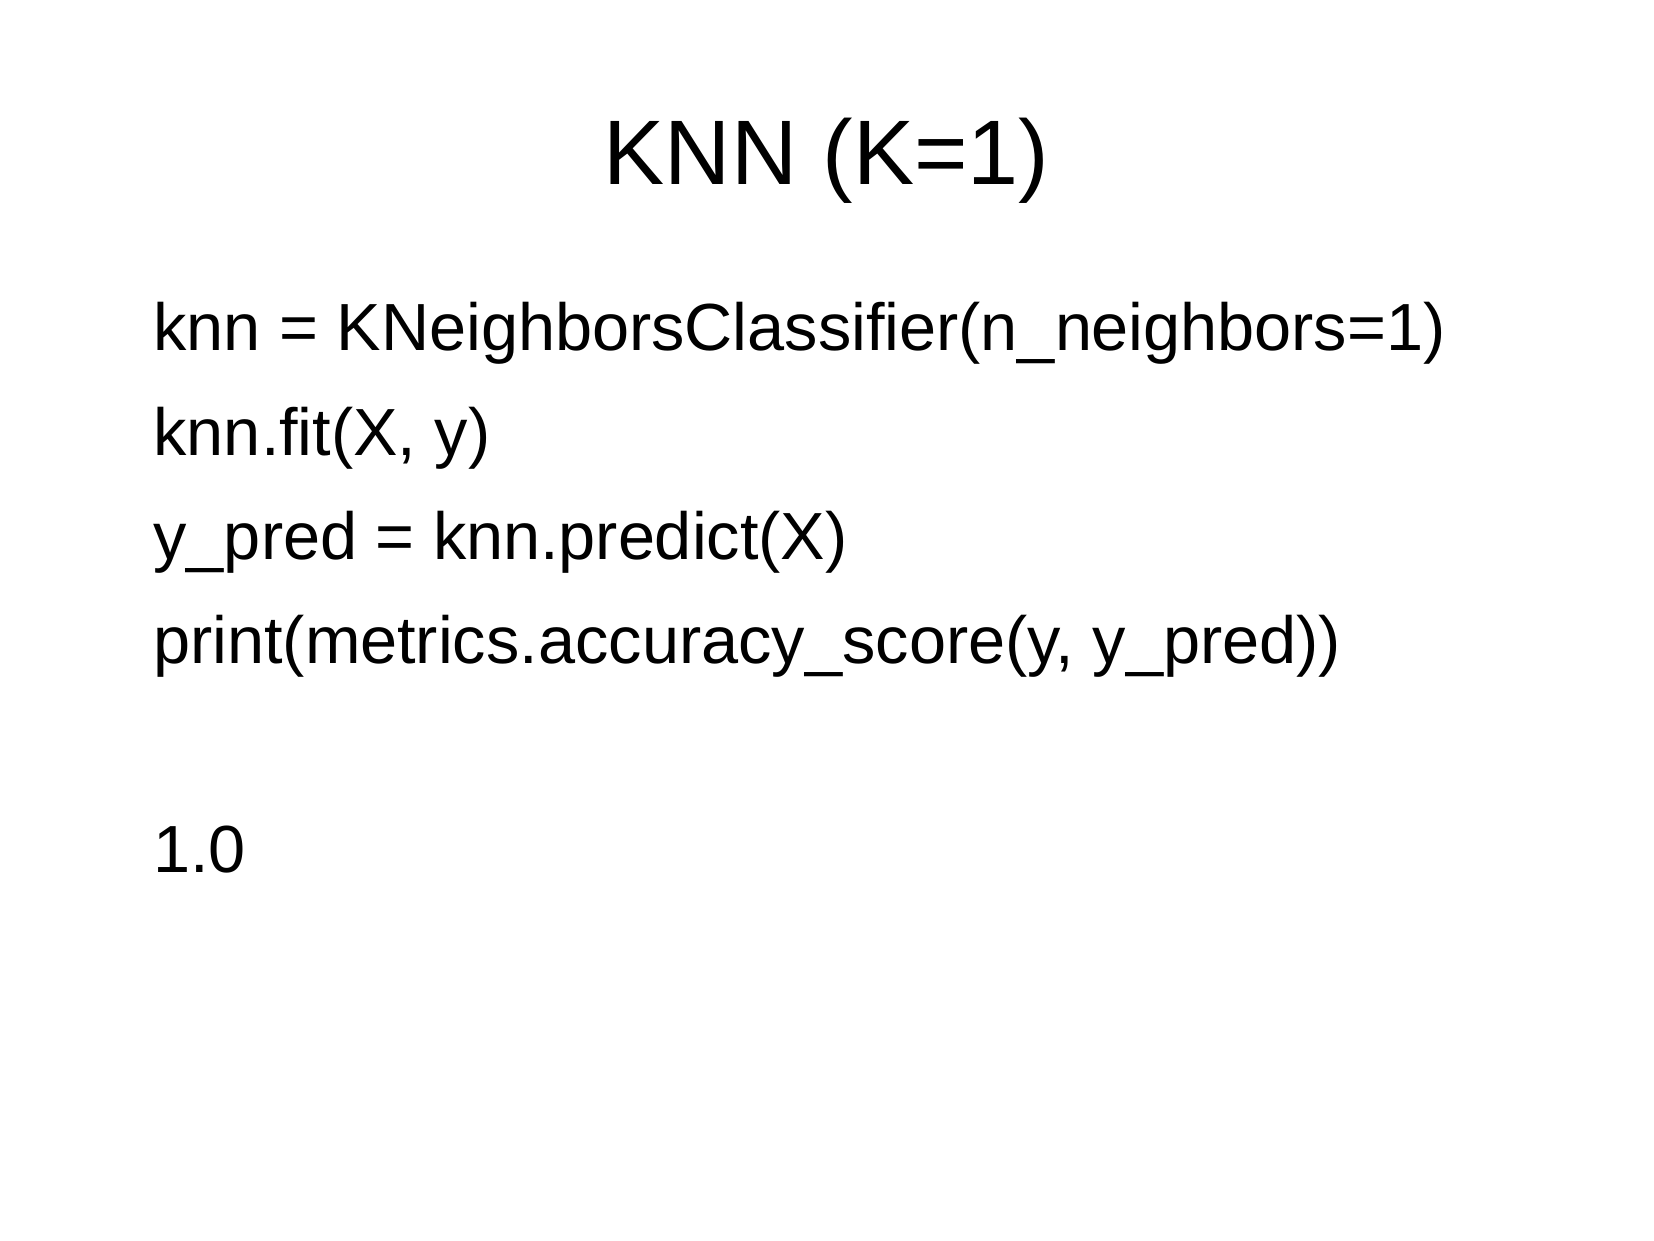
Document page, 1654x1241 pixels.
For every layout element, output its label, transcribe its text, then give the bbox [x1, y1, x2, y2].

list knn = KNeighborsClassifier(n_neighbors=1) knn.fit(X, y) y_pred = knn.predict(X) print(metrics.accuracy_score(y, y_pred)) 1.0 [82, 290, 1571, 1010]
title KNN (K=1) [82, 49, 1571, 257]
